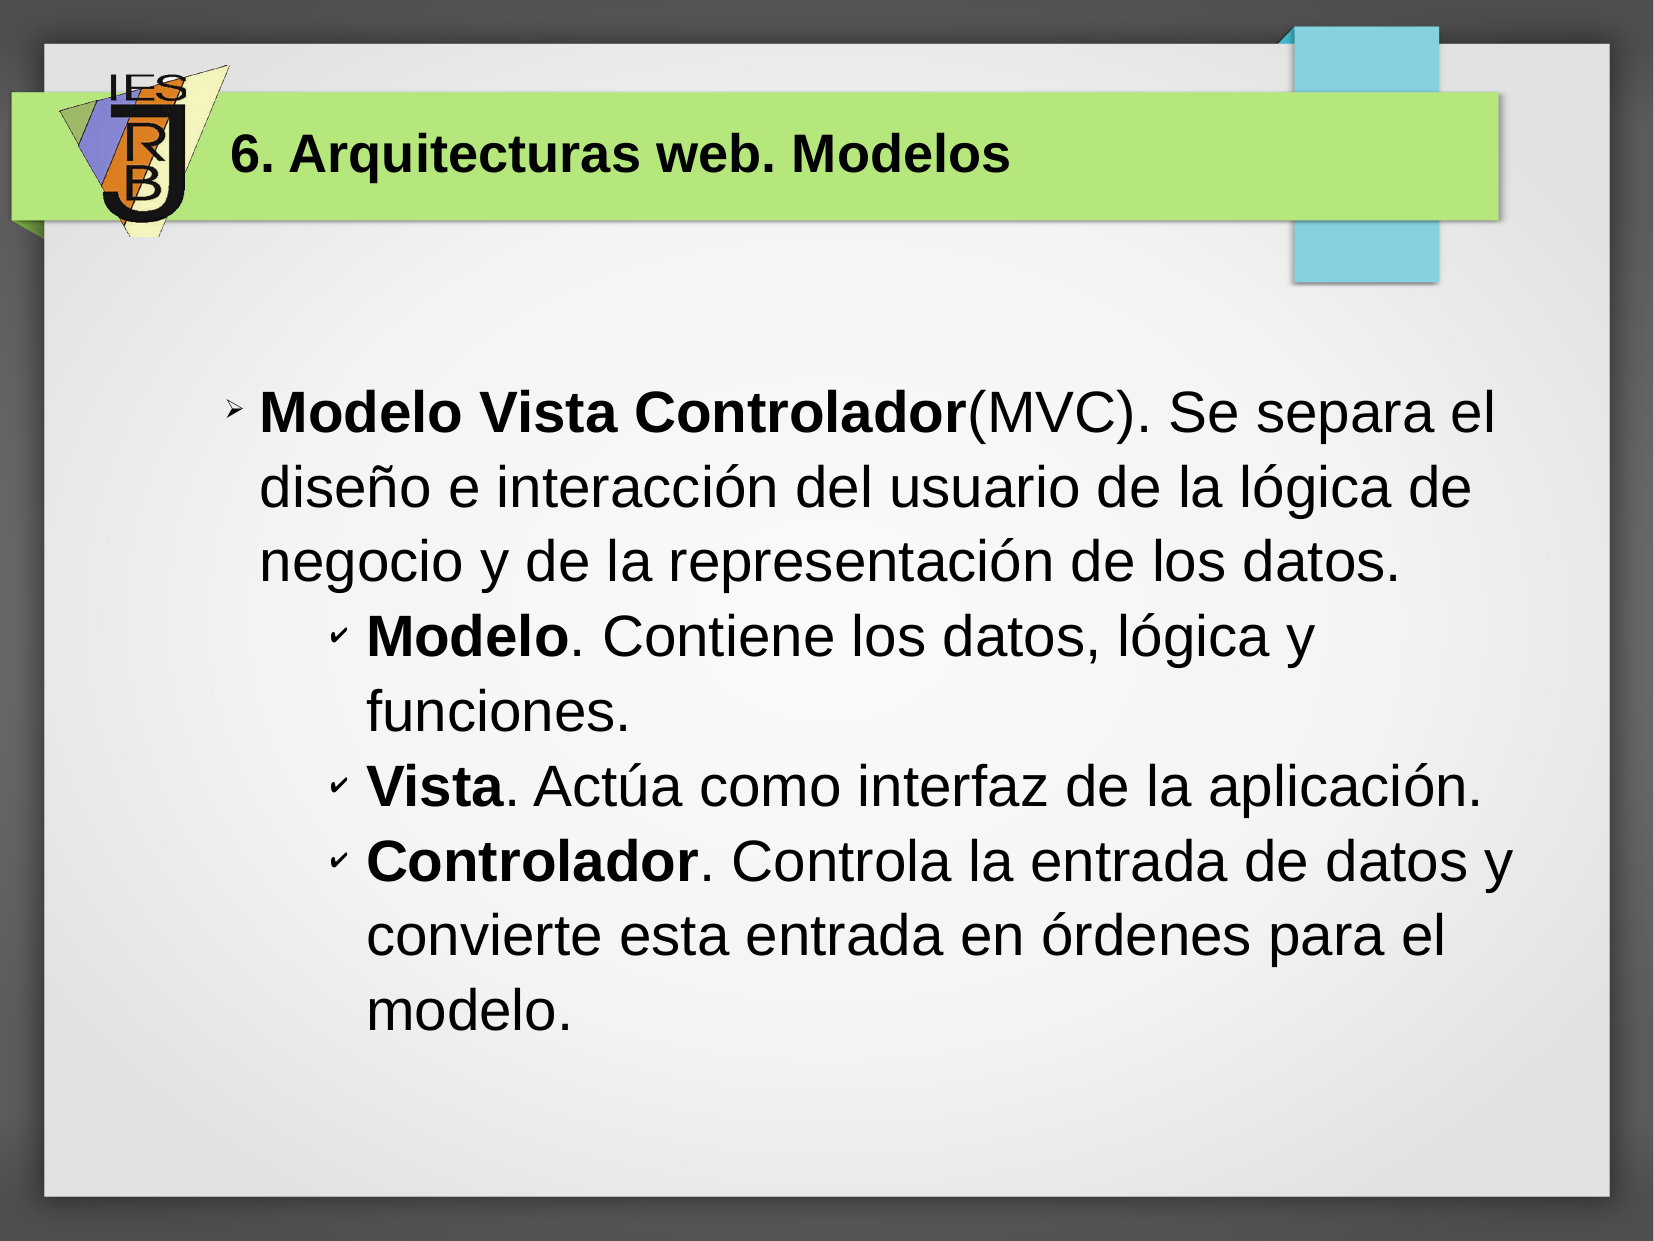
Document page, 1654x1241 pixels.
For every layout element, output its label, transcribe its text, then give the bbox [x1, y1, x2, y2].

title 6. Arquitecturas web. Modelos [230, 88, 1501, 219]
picture [0, 0, 1654, 1241]
subtitle Modelo Vista Controlador(MVC). Se separa el diseño e interacción del usuario de la lógica de negocio y de la representación de los datos. Modelo. Contiene los datos, lógica y funciones. Vista. Actúa como interfaz de la aplicación. Controlador. Controla la entrada de datos y convierte esta entrada en órdenes para el modelo. [82, 295, 1571, 1241]
